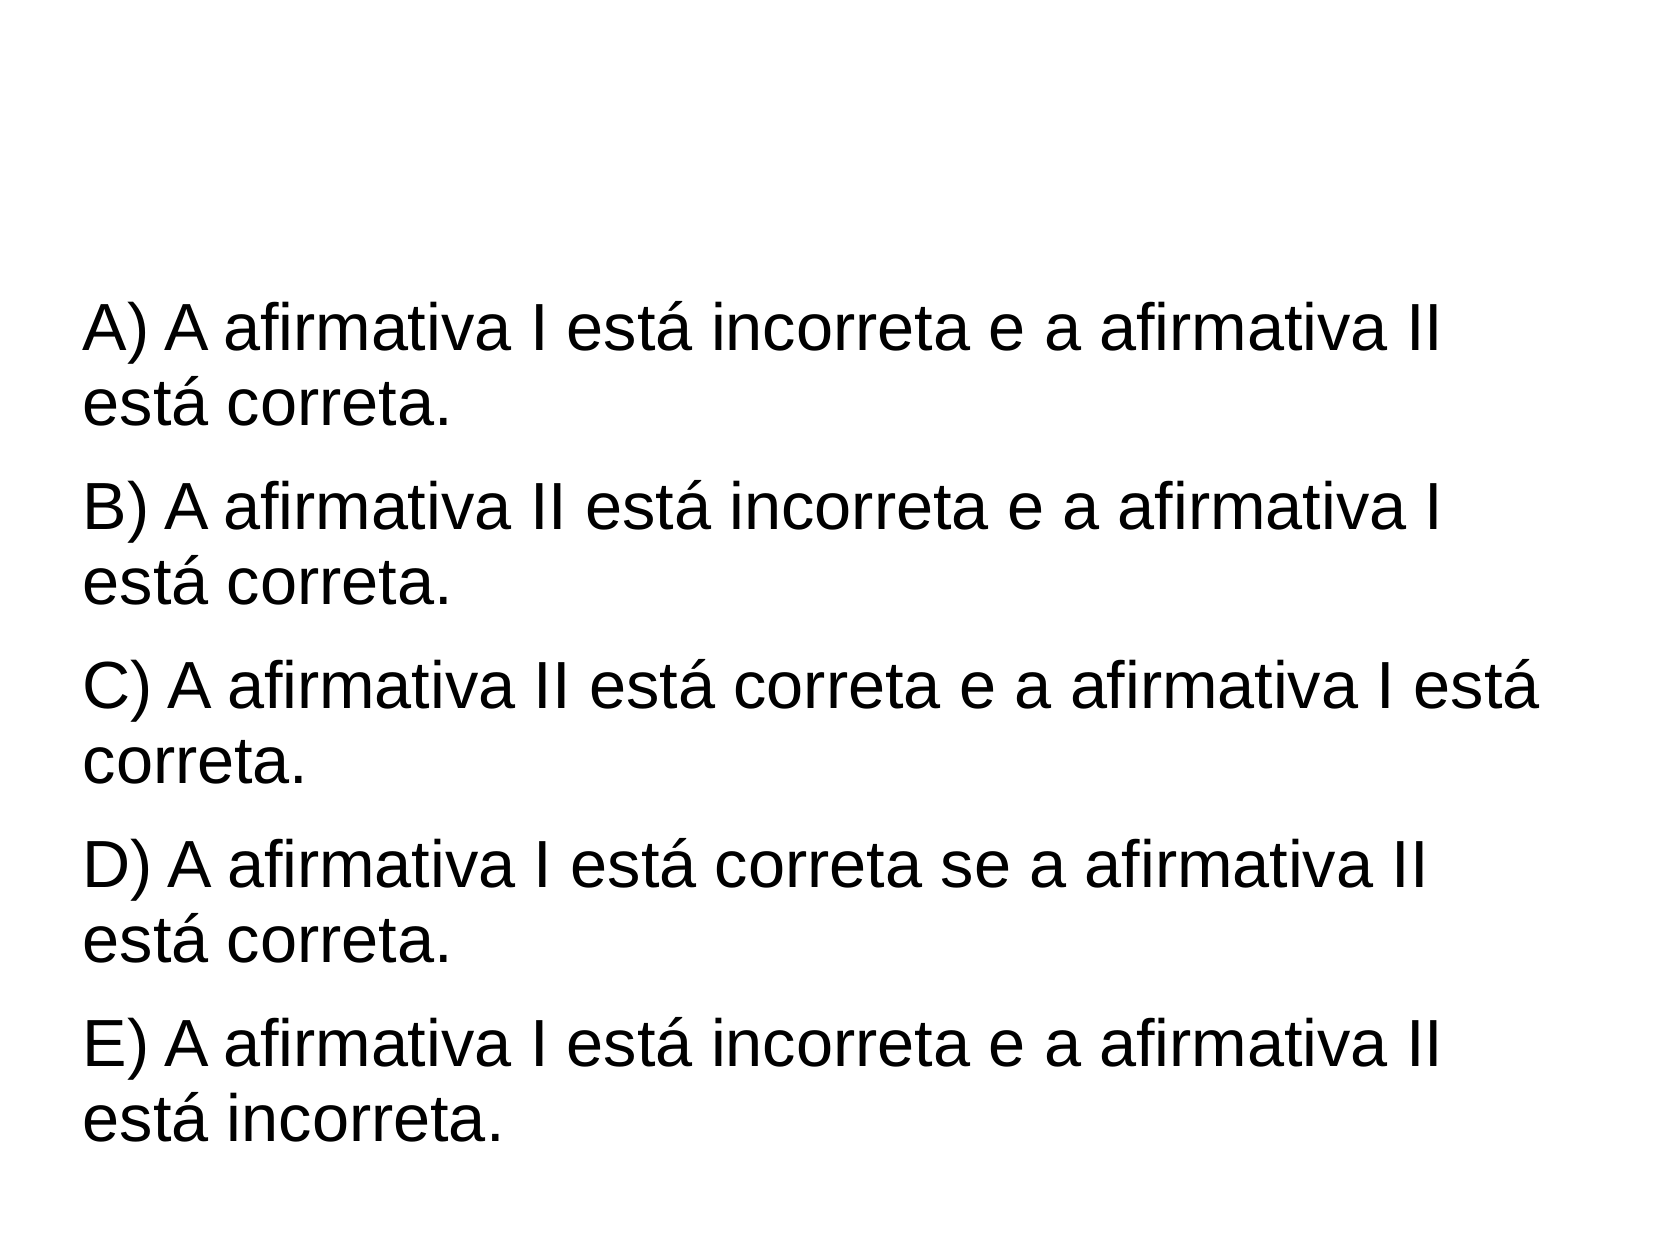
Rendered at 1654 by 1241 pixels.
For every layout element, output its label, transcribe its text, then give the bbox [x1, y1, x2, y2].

list A) A afirmativa I está incorreta e a afirmativa II está correta. B) A afirmativa II está incorreta e a afirmativa I está correta. C) A afirmativa II está correta e a afirmativa I está correta. D) A afirmativa I está correta se a afirmativa II está correta. E) A afirmativa I está incorreta e a afirmativa II está incorreta. [82, 290, 1571, 1157]
